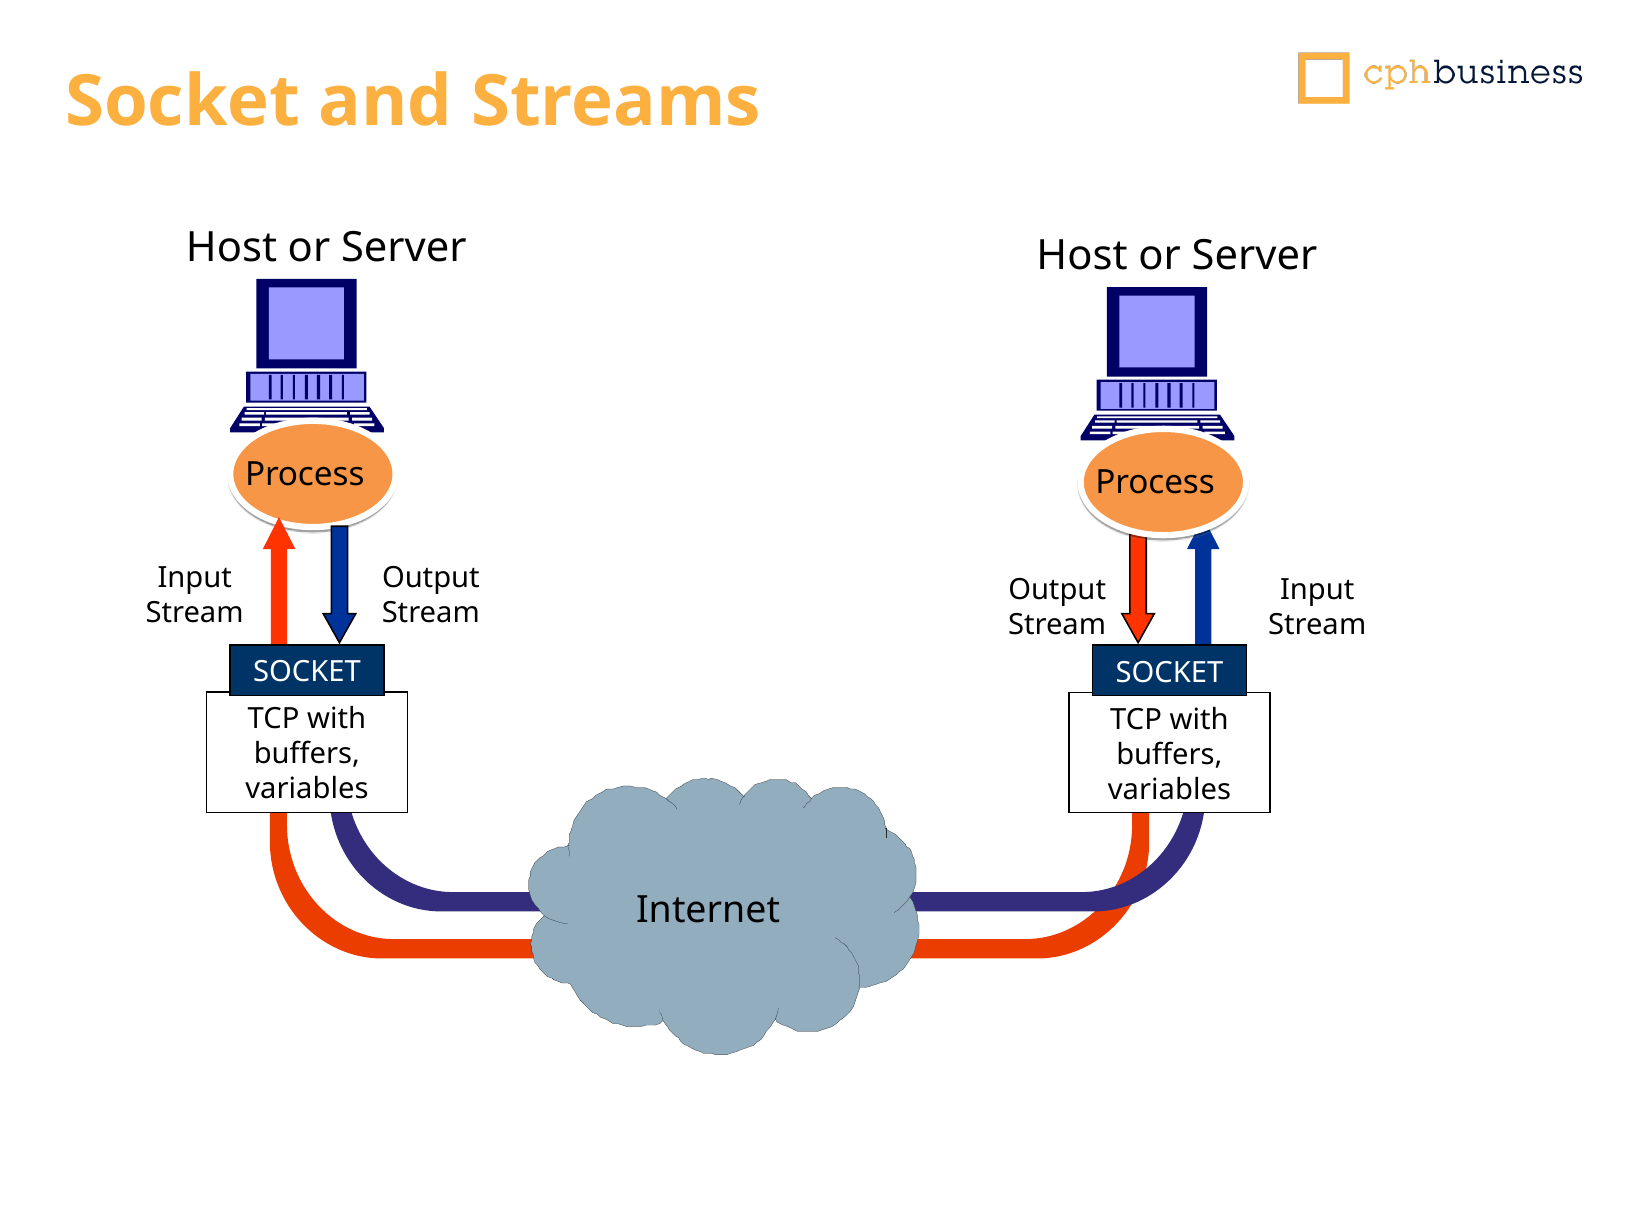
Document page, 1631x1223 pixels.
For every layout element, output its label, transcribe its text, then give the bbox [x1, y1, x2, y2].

text_box [240, 500, 385, 645]
text_box Input Stream [123, 550, 266, 637]
text_box [1096, 379, 1217, 411]
text_box Output Stream [360, 550, 502, 637]
text_box Host or Server [171, 212, 526, 278]
text_box [246, 371, 367, 403]
text_box TCP with buffers, variables [1069, 692, 1270, 813]
text_box [1106, 287, 1208, 377]
text_box SOCKET [1092, 645, 1247, 696]
text_box TCP with buffers, variables [206, 692, 408, 813]
text_box Process [230, 444, 396, 500]
chart [265, 645, 1211, 1059]
text_box SOCKET [230, 645, 384, 696]
picture [1247, 1, 1631, 155]
text_box Internet [621, 877, 814, 939]
text_box Output Stream [986, 562, 1129, 645]
text_box [256, 278, 357, 369]
text_box Process [1080, 452, 1247, 508]
text_box [1080, 414, 1235, 452]
text_box Input Stream [1246, 562, 1389, 648]
text_box Host or Server [1021, 220, 1377, 286]
text_box Socket and Streams [50, 47, 1385, 171]
text_box [230, 406, 384, 444]
text_box [1091, 508, 1236, 645]
